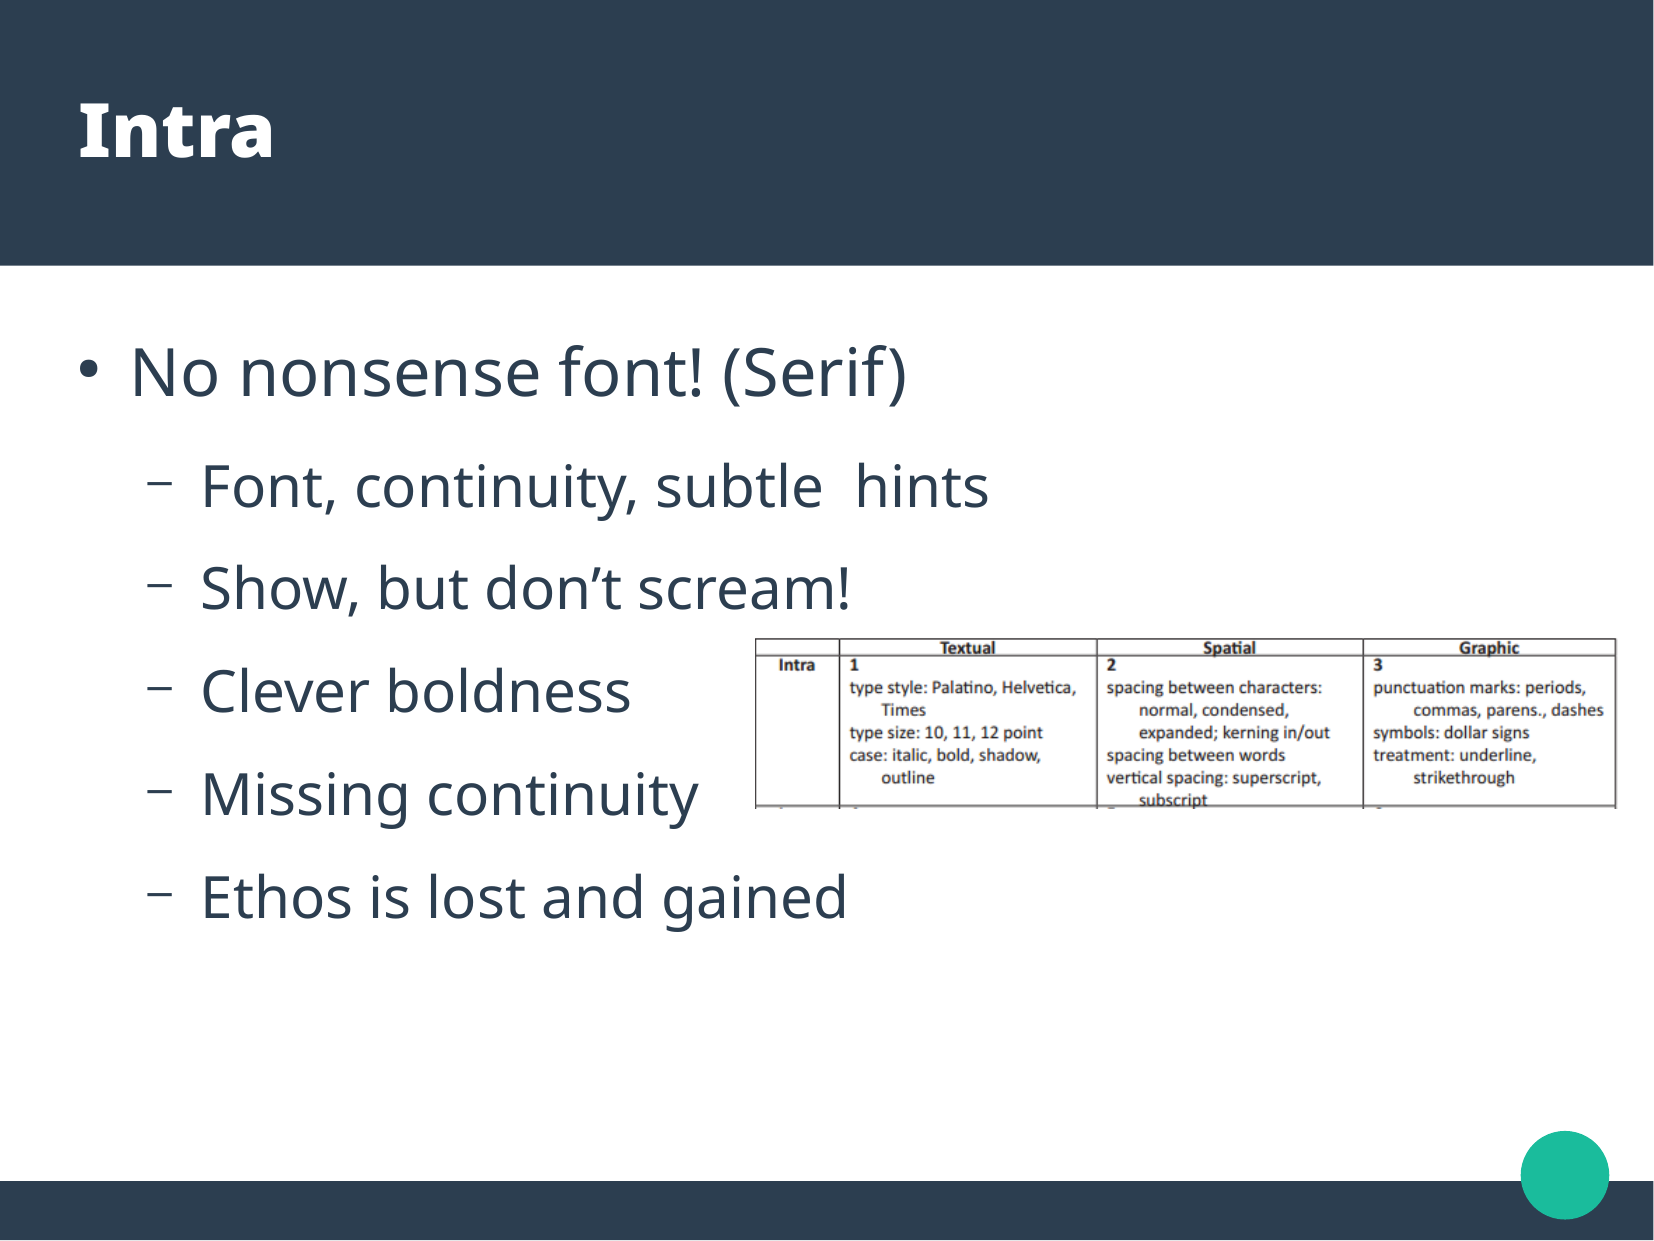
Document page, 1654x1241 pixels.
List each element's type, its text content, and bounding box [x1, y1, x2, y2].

picture [755, 637, 1619, 809]
list No nonsense font! (Serif) Font, continuity, subtle hints Show, but don’t scream! Clever boldness Missing continuity Ethos is lost and gained [59, 324, 1595, 1152]
title Intra [59, 49, 1595, 207]
